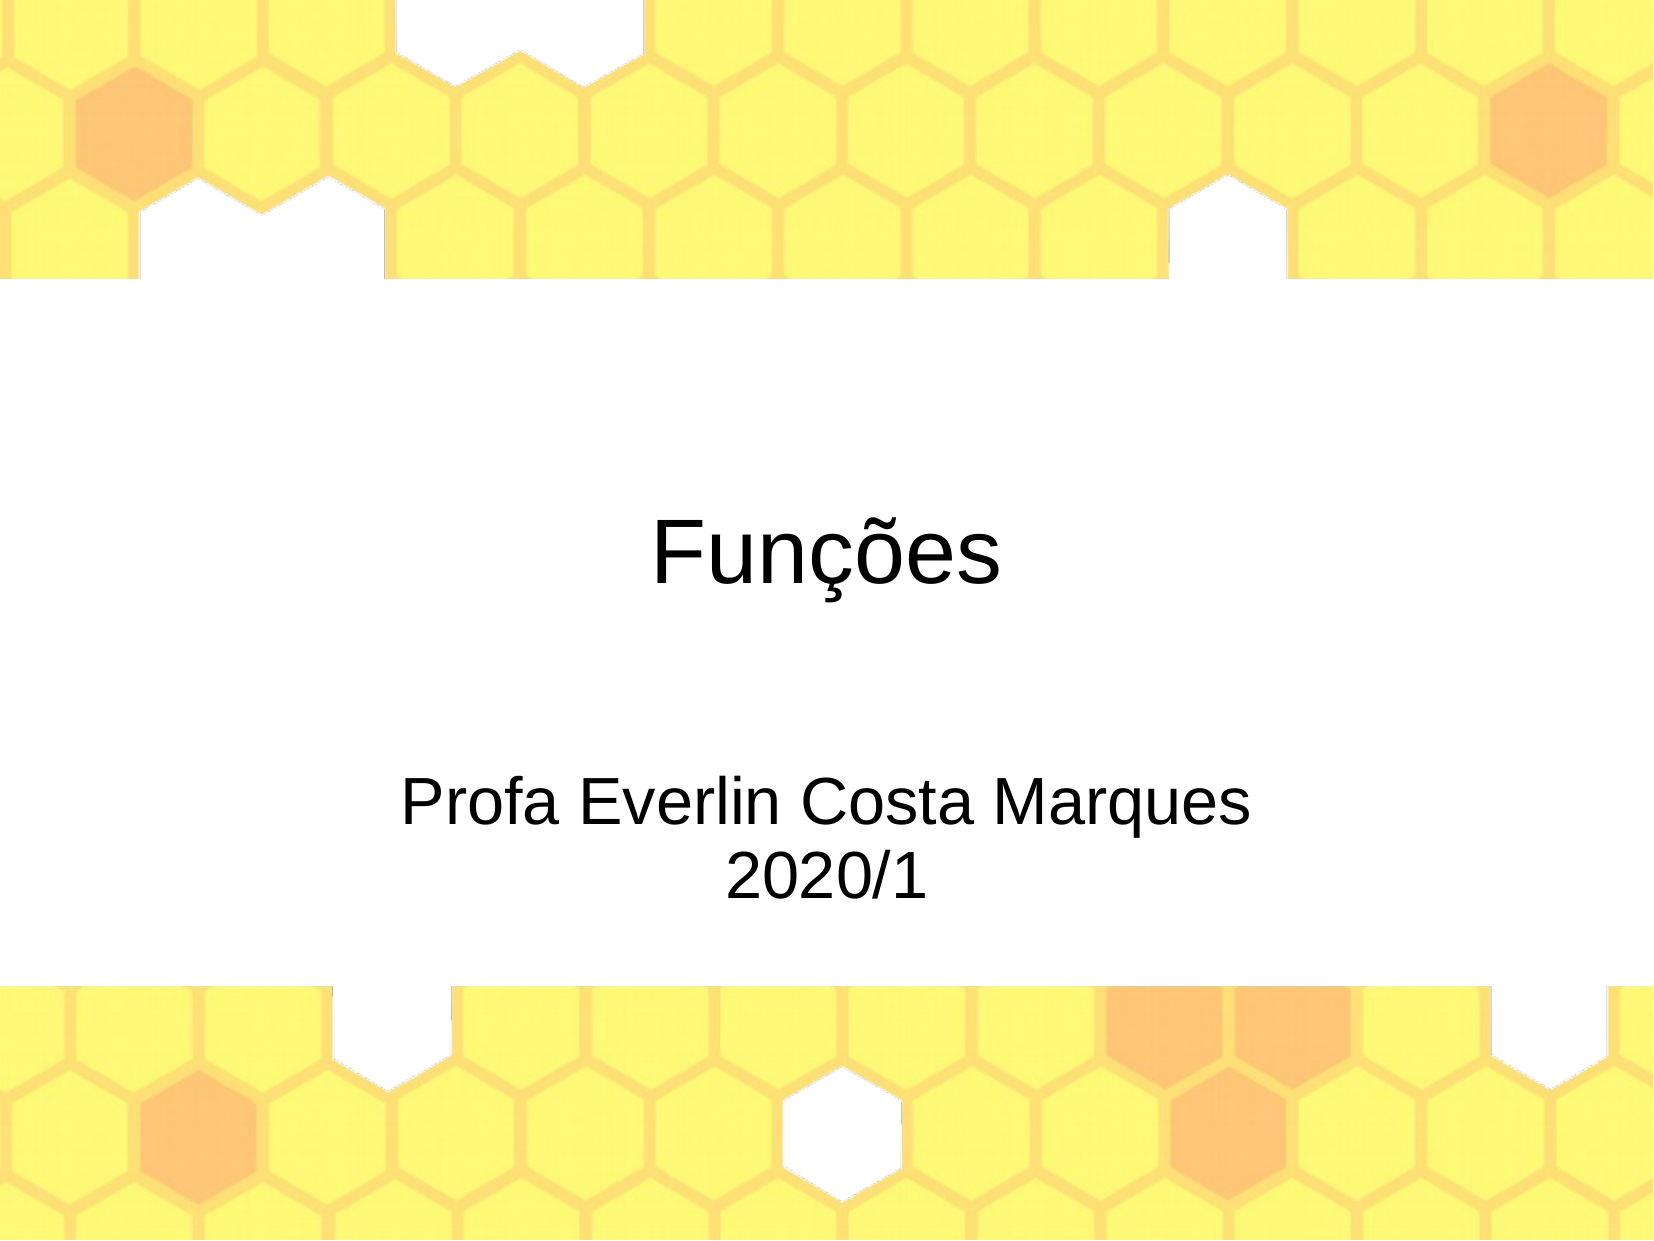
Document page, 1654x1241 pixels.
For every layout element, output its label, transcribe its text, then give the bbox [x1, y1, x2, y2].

subtitle Profa Everlin Costa Marques 2020/1 [82, 744, 1571, 934]
title Funções [82, 418, 1571, 686]
picture [0, 986, 1654, 1240]
picture [0, 0, 1654, 279]
